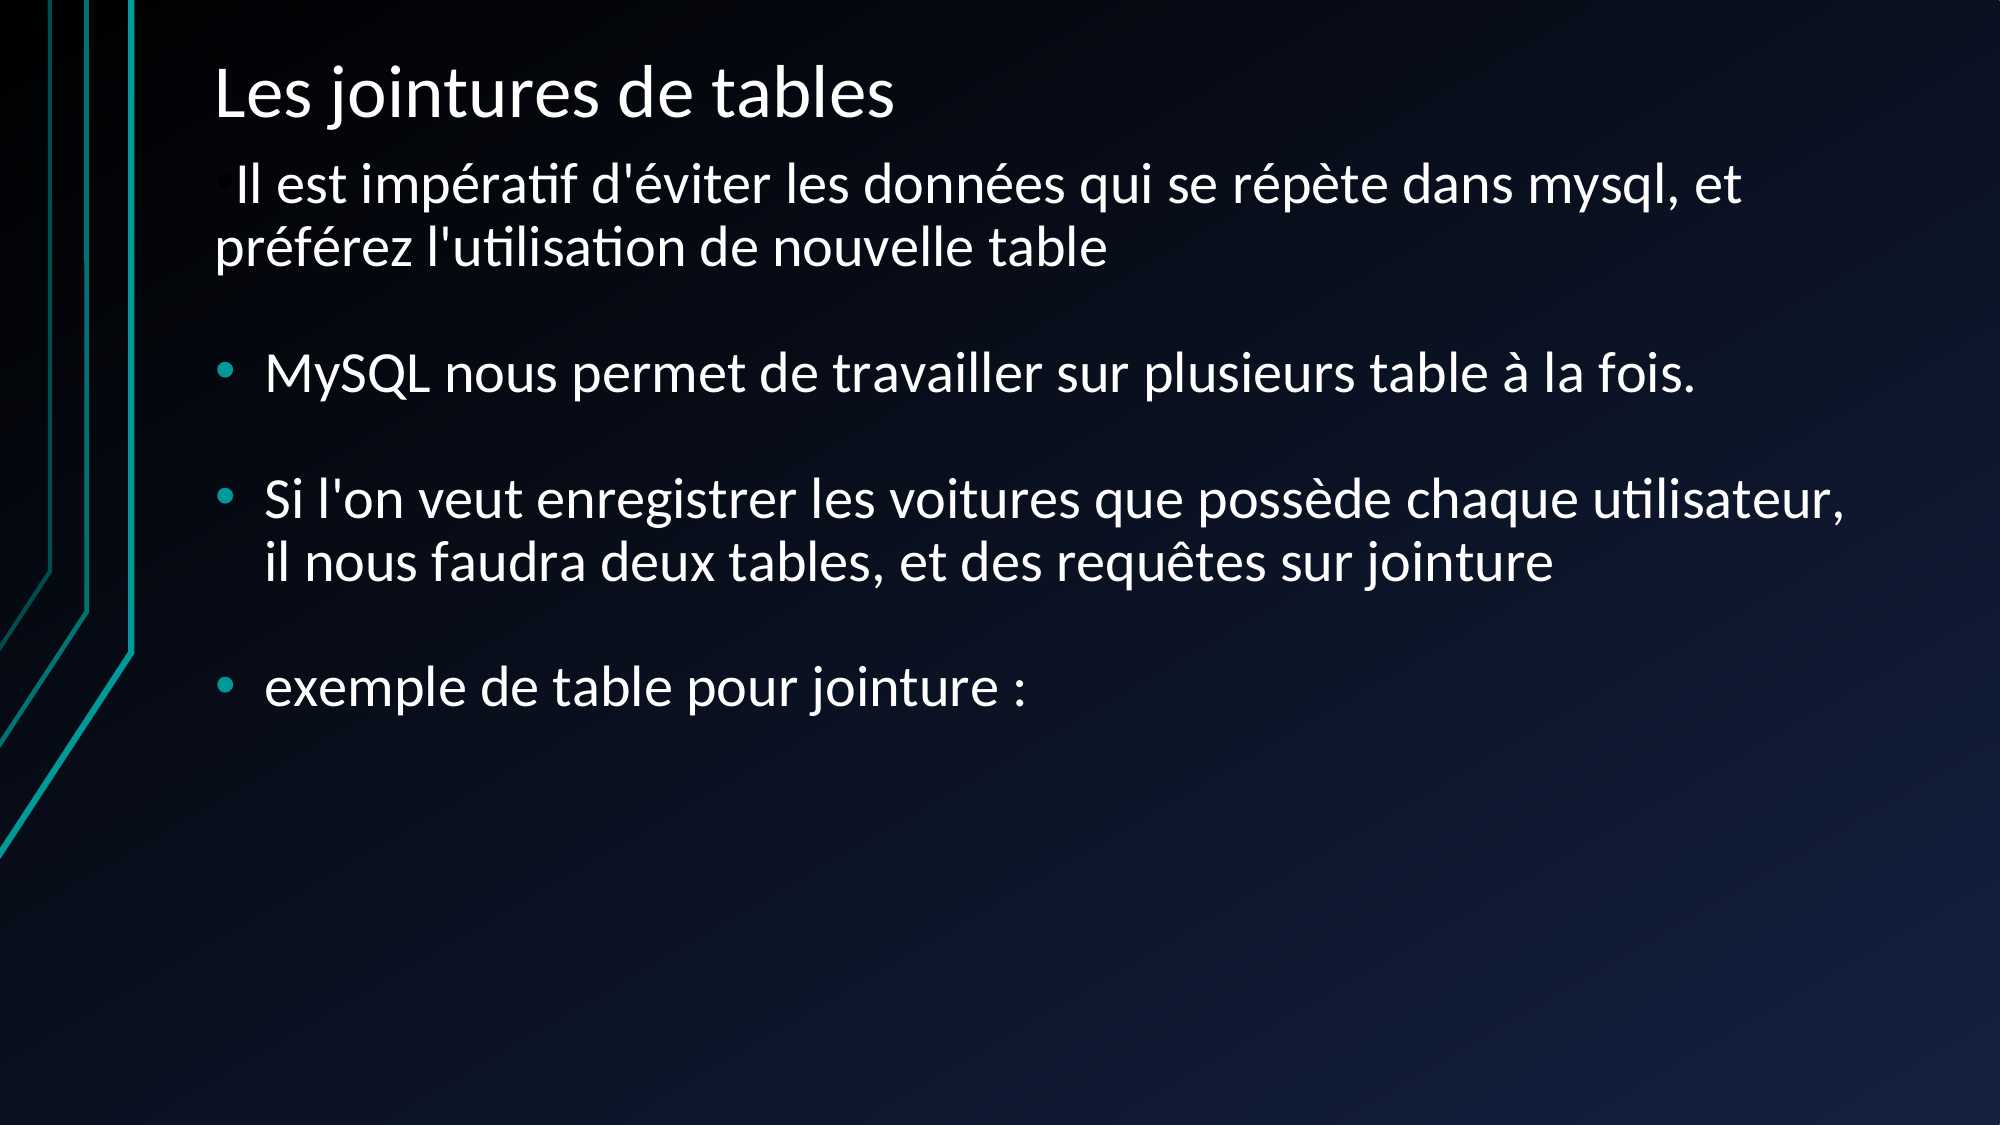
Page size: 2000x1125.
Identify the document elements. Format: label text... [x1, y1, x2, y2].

text_box Il est impératif d'éviter les données qui se répète dans mysql, et préférez l'utilisation de nouvelle table MySQL nous permet de travailler sur plusieurs table à la fois. Si l'on veut enregistrer les voitures que possède chaque utilisateur, il nous faudra deux tables, et des requêtes sur jointure exemple de table pour jointure : [200, 145, 1900, 878]
text_box Les jointures de tables [200, 45, 1900, 145]
